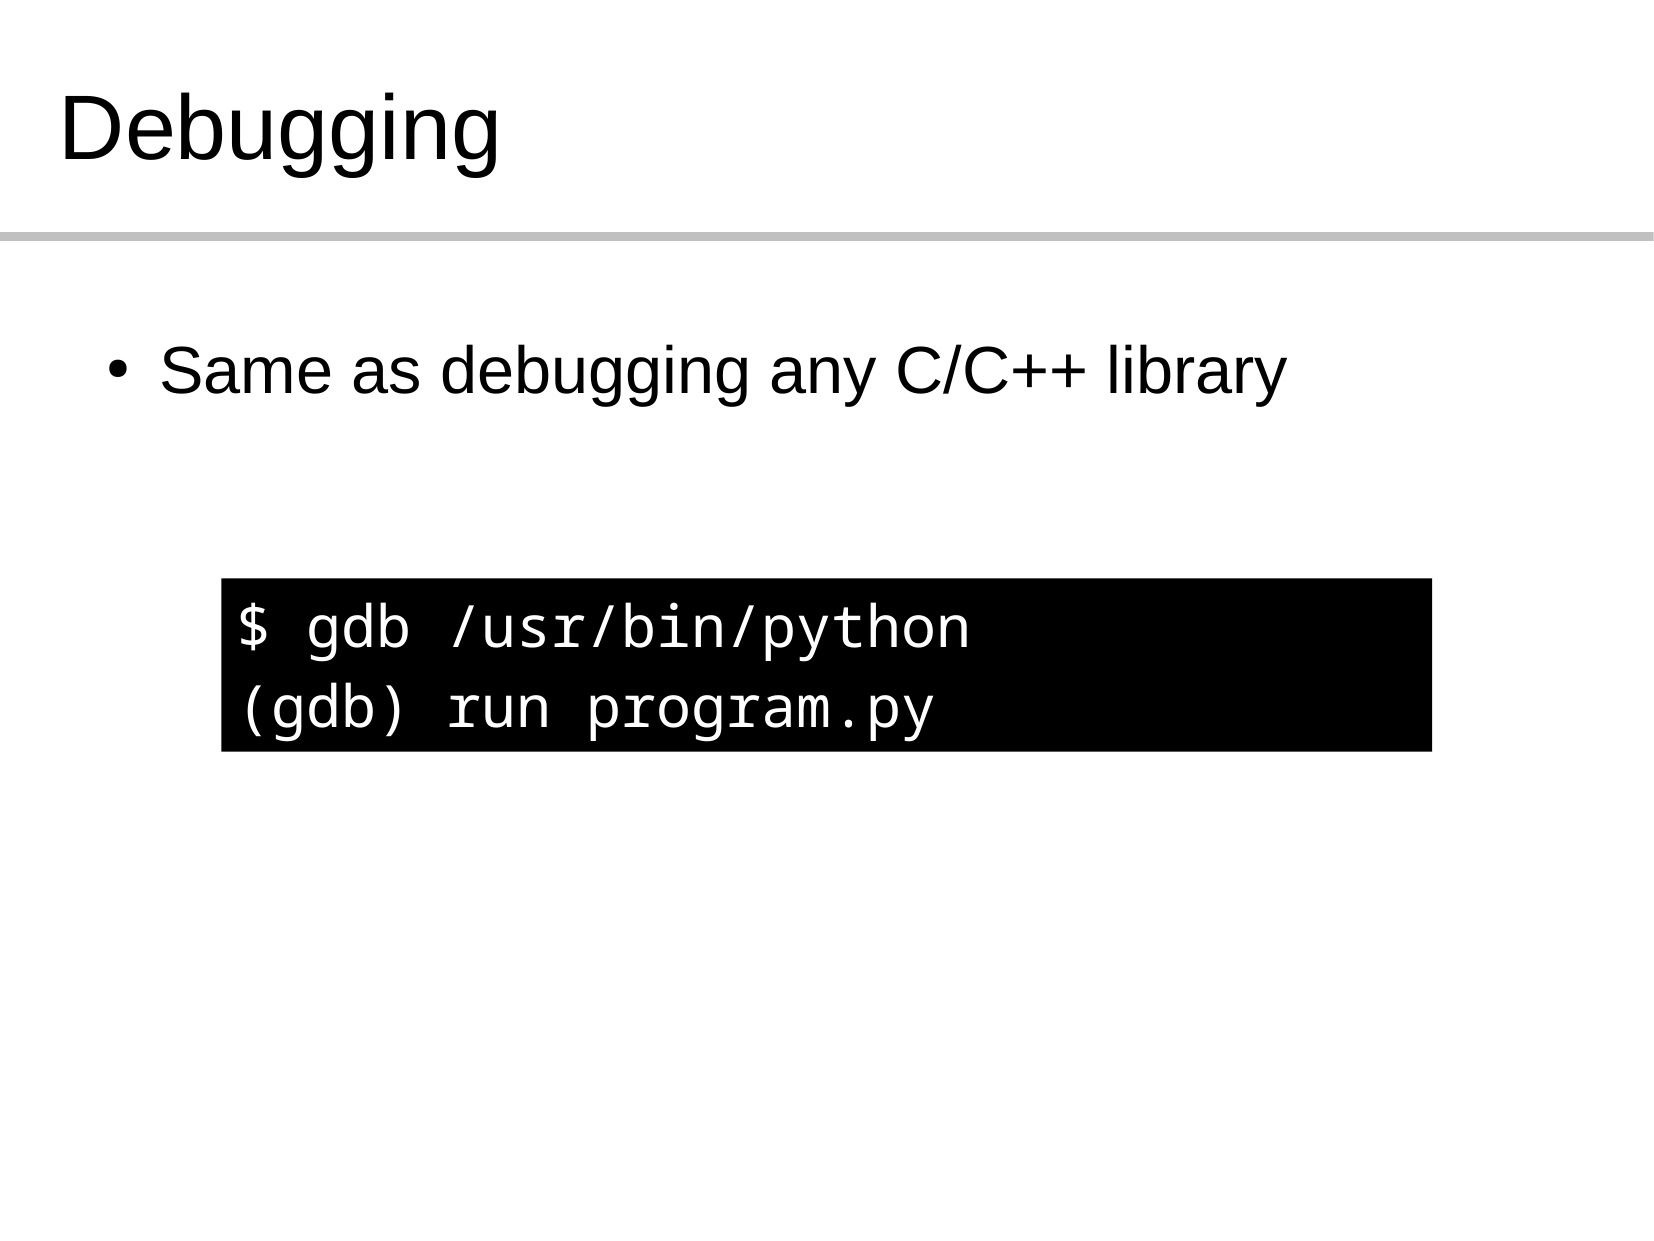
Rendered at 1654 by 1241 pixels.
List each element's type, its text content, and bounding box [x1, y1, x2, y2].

list Same as debugging any C/C++ library [88, 333, 1571, 1137]
title Debugging [59, 49, 1595, 207]
